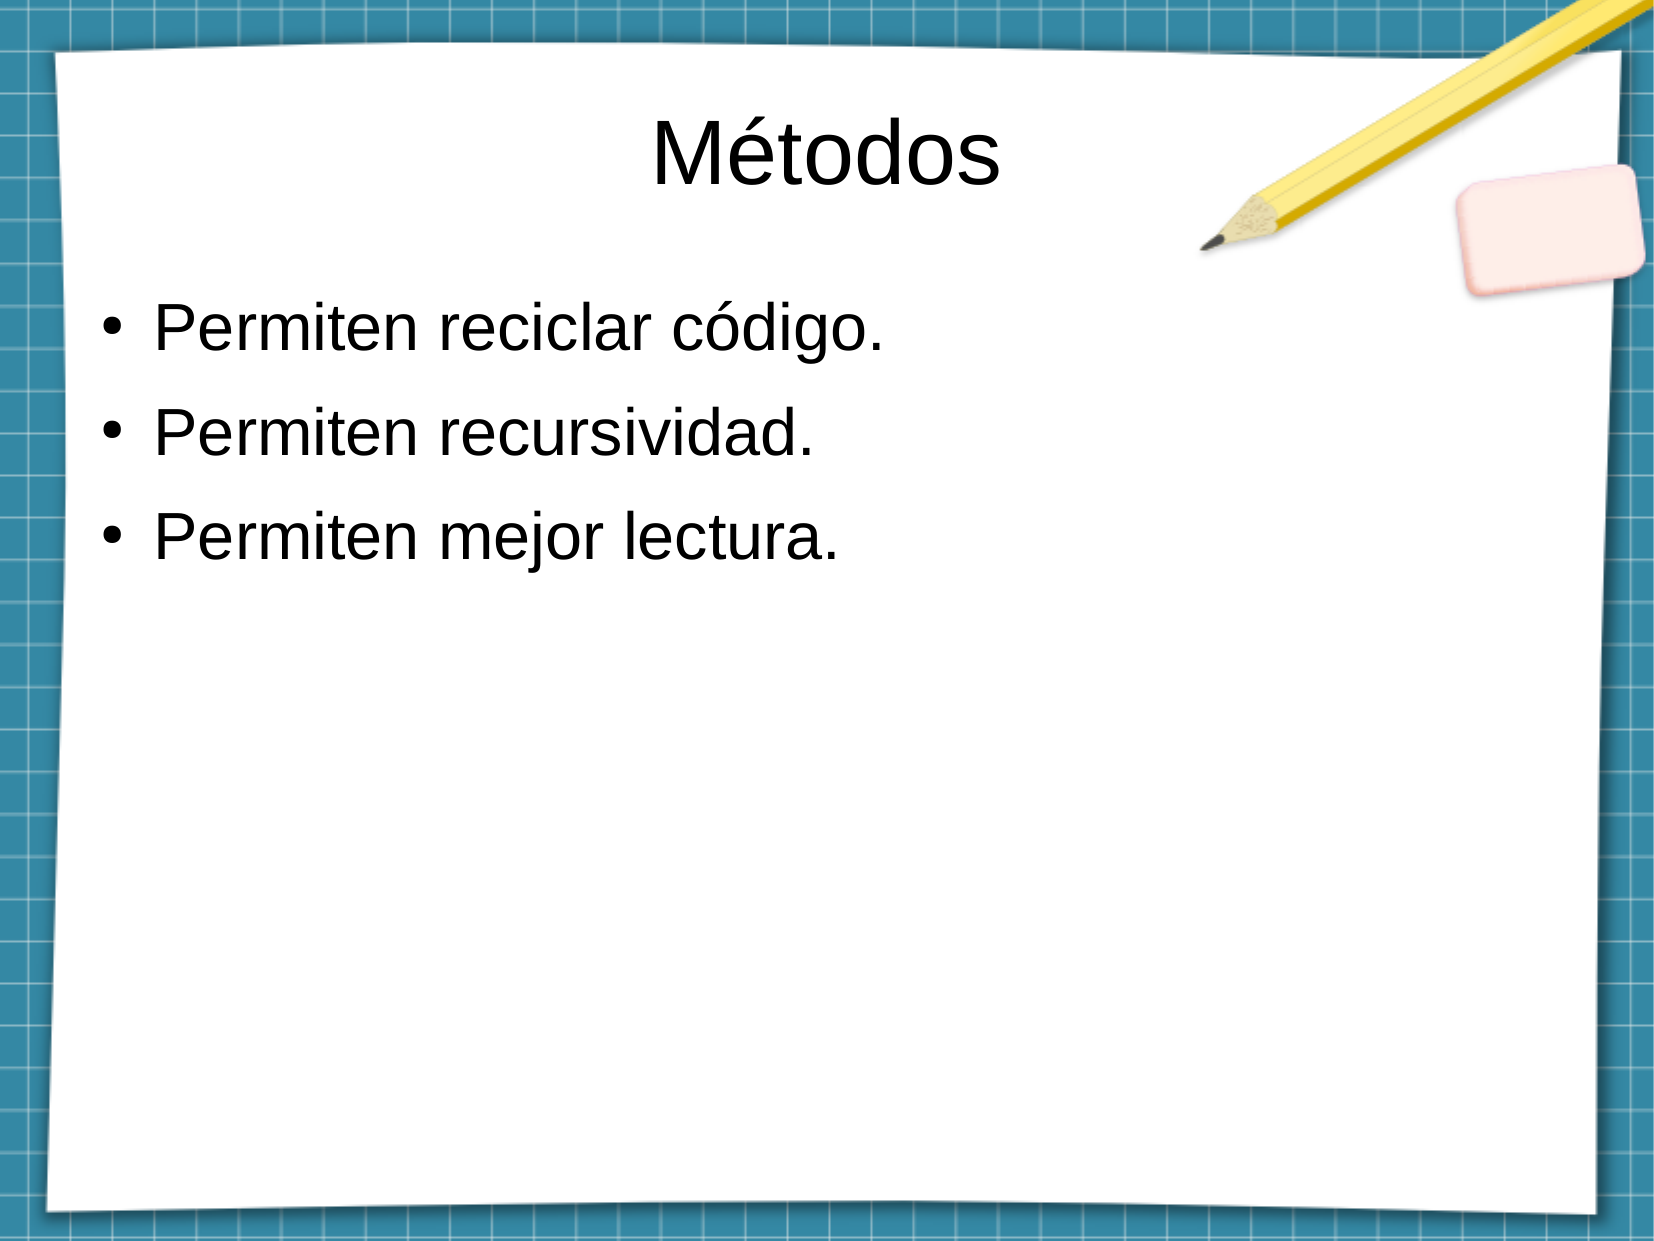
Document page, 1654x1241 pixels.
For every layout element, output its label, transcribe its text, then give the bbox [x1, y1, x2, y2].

picture [0, 0, 1654, 1241]
title Métodos [82, 49, 1571, 257]
list Permiten reciclar código. Permiten recursividad. Permiten mejor lectura. [82, 290, 1571, 1010]
